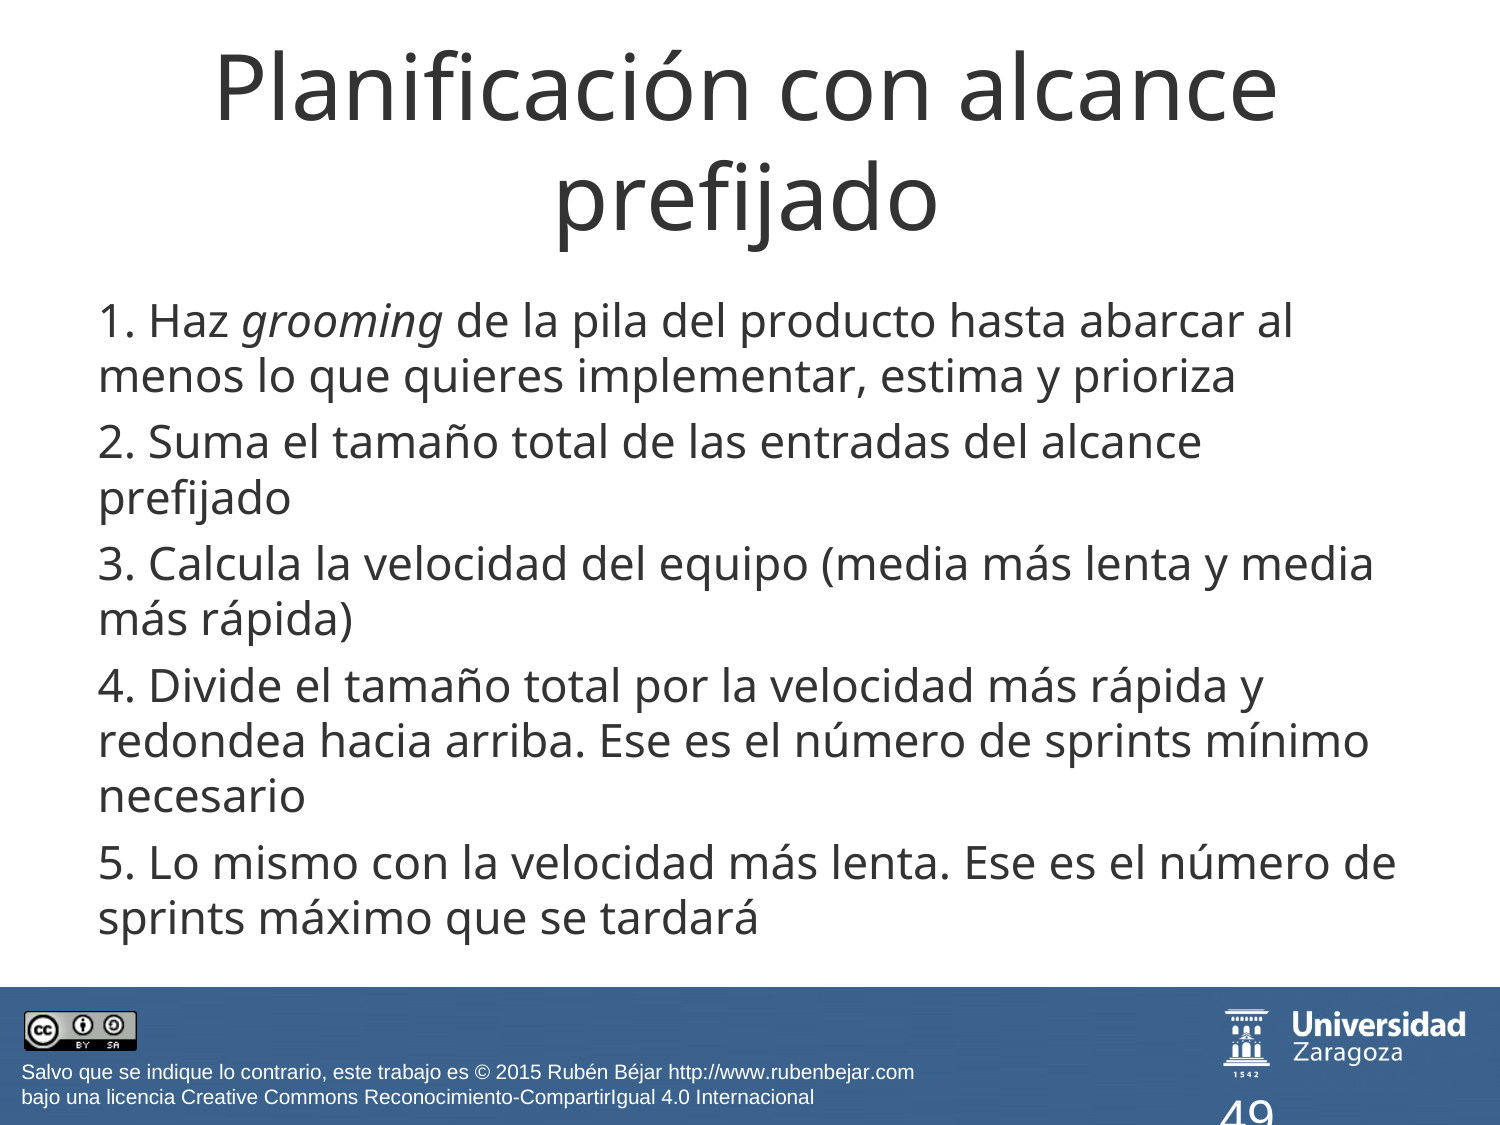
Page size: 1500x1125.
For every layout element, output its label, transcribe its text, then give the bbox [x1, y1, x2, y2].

list 1. Haz grooming de la pila del producto hasta abarcar al menos lo que quieres implementar, estima y prioriza 2. Suma el tamaño total de las entradas del alcance prefijado 3. Calcula la velocidad del equipo (media más lenta y media más rápida) 4. Divide el tamaño total por la velocidad más rápida y redondea hacia arriba. Ese es el número de sprints mínimo necesario 5. Lo mismo con la velocidad más lenta. Ese es el número de sprints máximo que se tardará [82, 283, 1418, 957]
picture [1254, 1104, 1268, 1120]
picture [1224, 1107, 1236, 1124]
picture [0, 987, 1500, 1125]
title Planificación con alcance prefijado [74, 21, 1420, 257]
